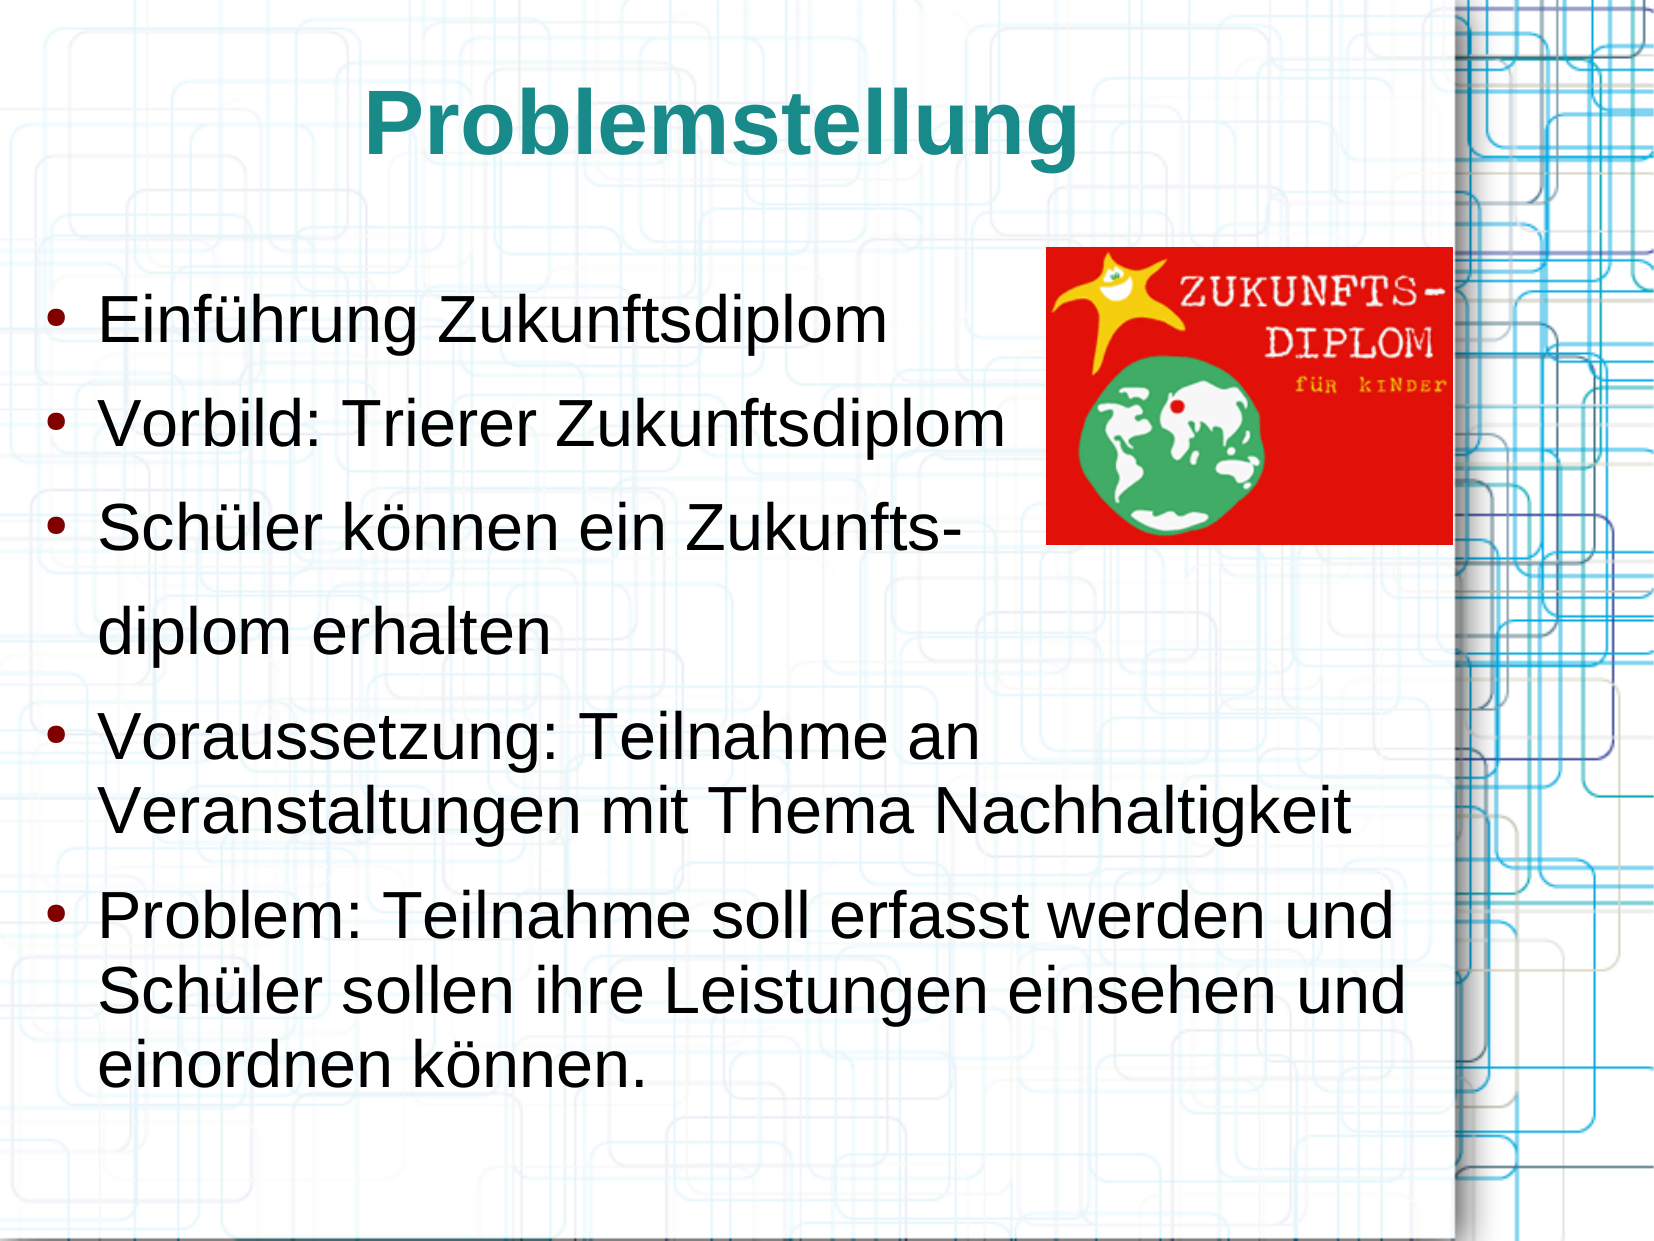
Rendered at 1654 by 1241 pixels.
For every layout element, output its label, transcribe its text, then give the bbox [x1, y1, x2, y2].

list Einführung Zukunftsdiplom Vorbild: Trierer Zukunftsdiplom Schüler können ein Zukunfts- diplom erhalten Voraussetzung: Teilnahme an Veranstaltungen mit Thema Nachhaltigkeit Problem: Teilnahme soll erfasst werden und Schüler sollen ihre Leistungen einsehen und einordnen können. [26, 281, 1418, 1103]
title Problemstellung [17, 19, 1430, 227]
picture [0, 0, 1654, 1241]
